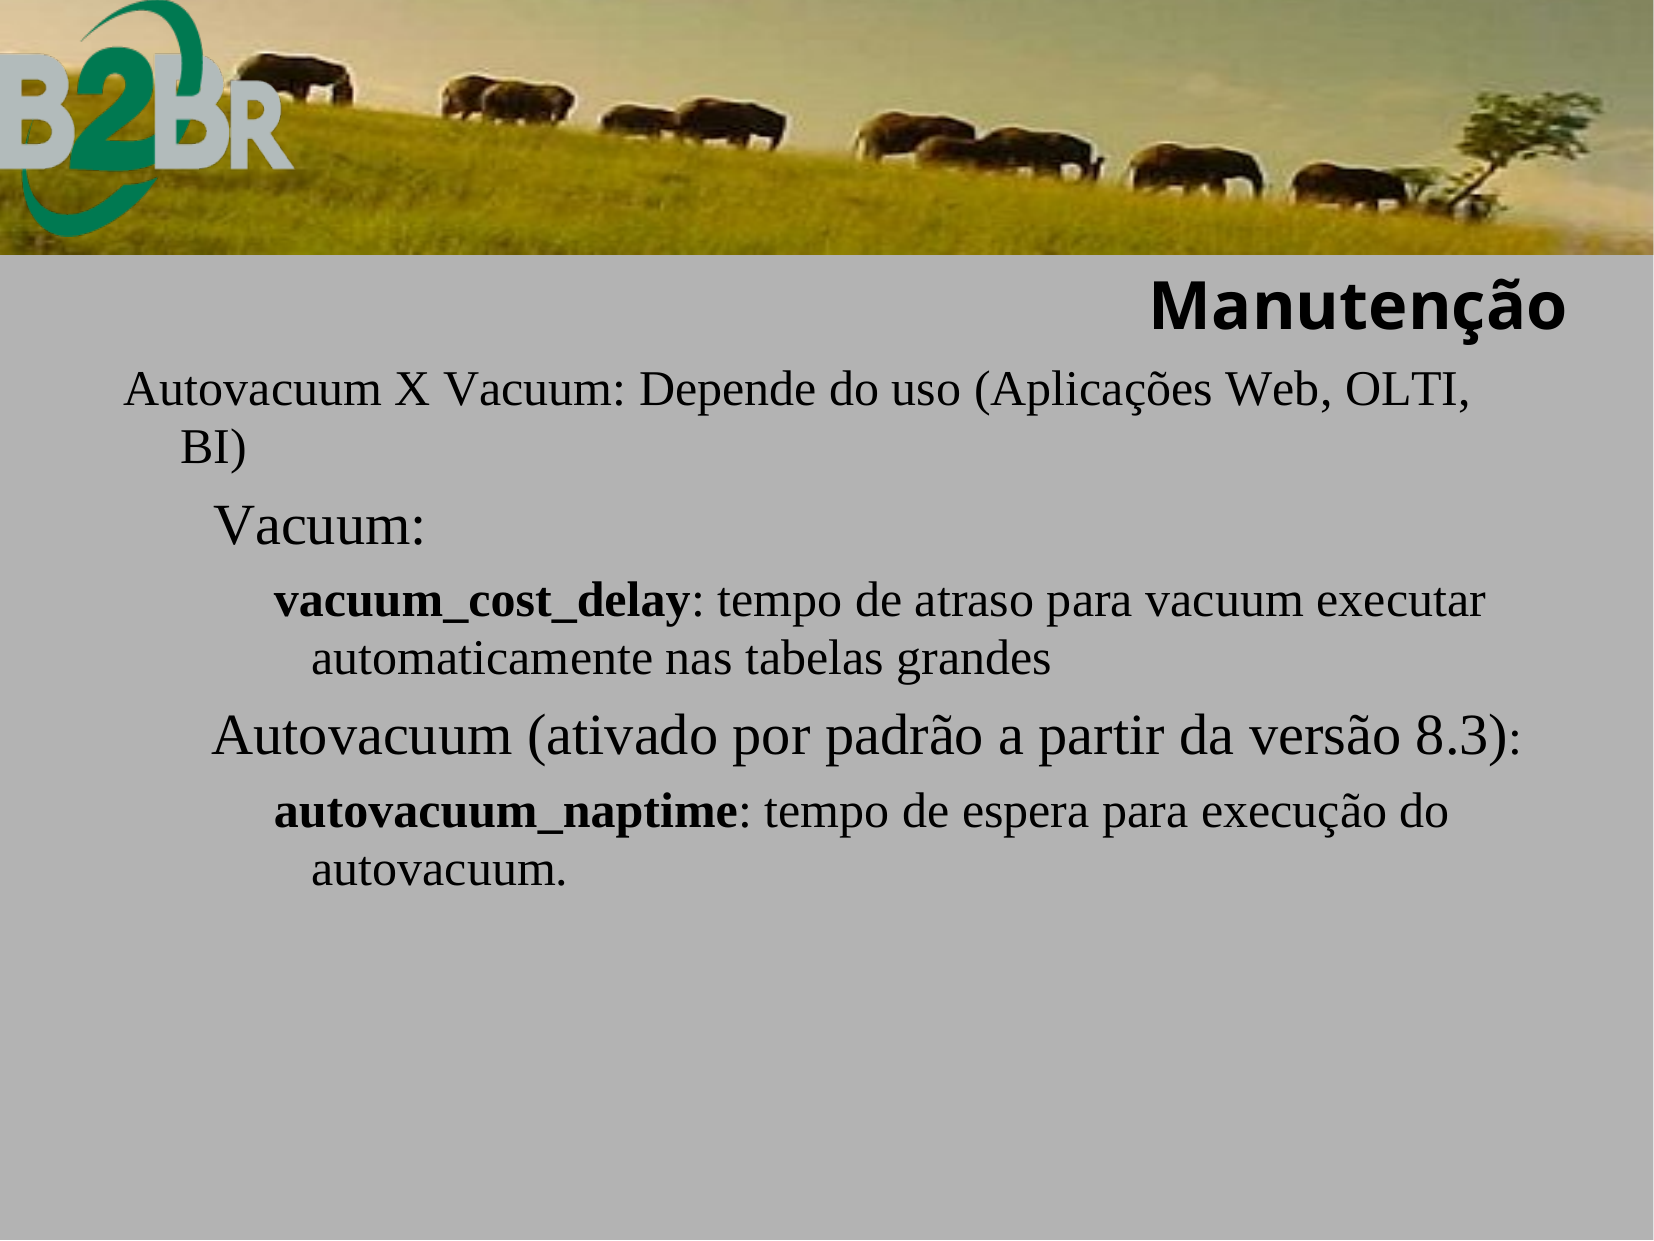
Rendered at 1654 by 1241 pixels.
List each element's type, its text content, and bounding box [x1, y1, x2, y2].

list Autovacuum X Vacuum: Depende do uso (Aplicações Web, OLTI, BI) Vacuum: vacuum_cost_delay: tempo de atraso para vacuum executar automaticamente nas tabelas grandes Autovacuum (ativado por padrão a partir da versão 8.3): autovacuum_naptime: tempo de espera para execução do autovacuum. [124, 358, 1530, 1109]
text_box Manutenção [521, 255, 1583, 363]
picture [0, 0, 1654, 255]
